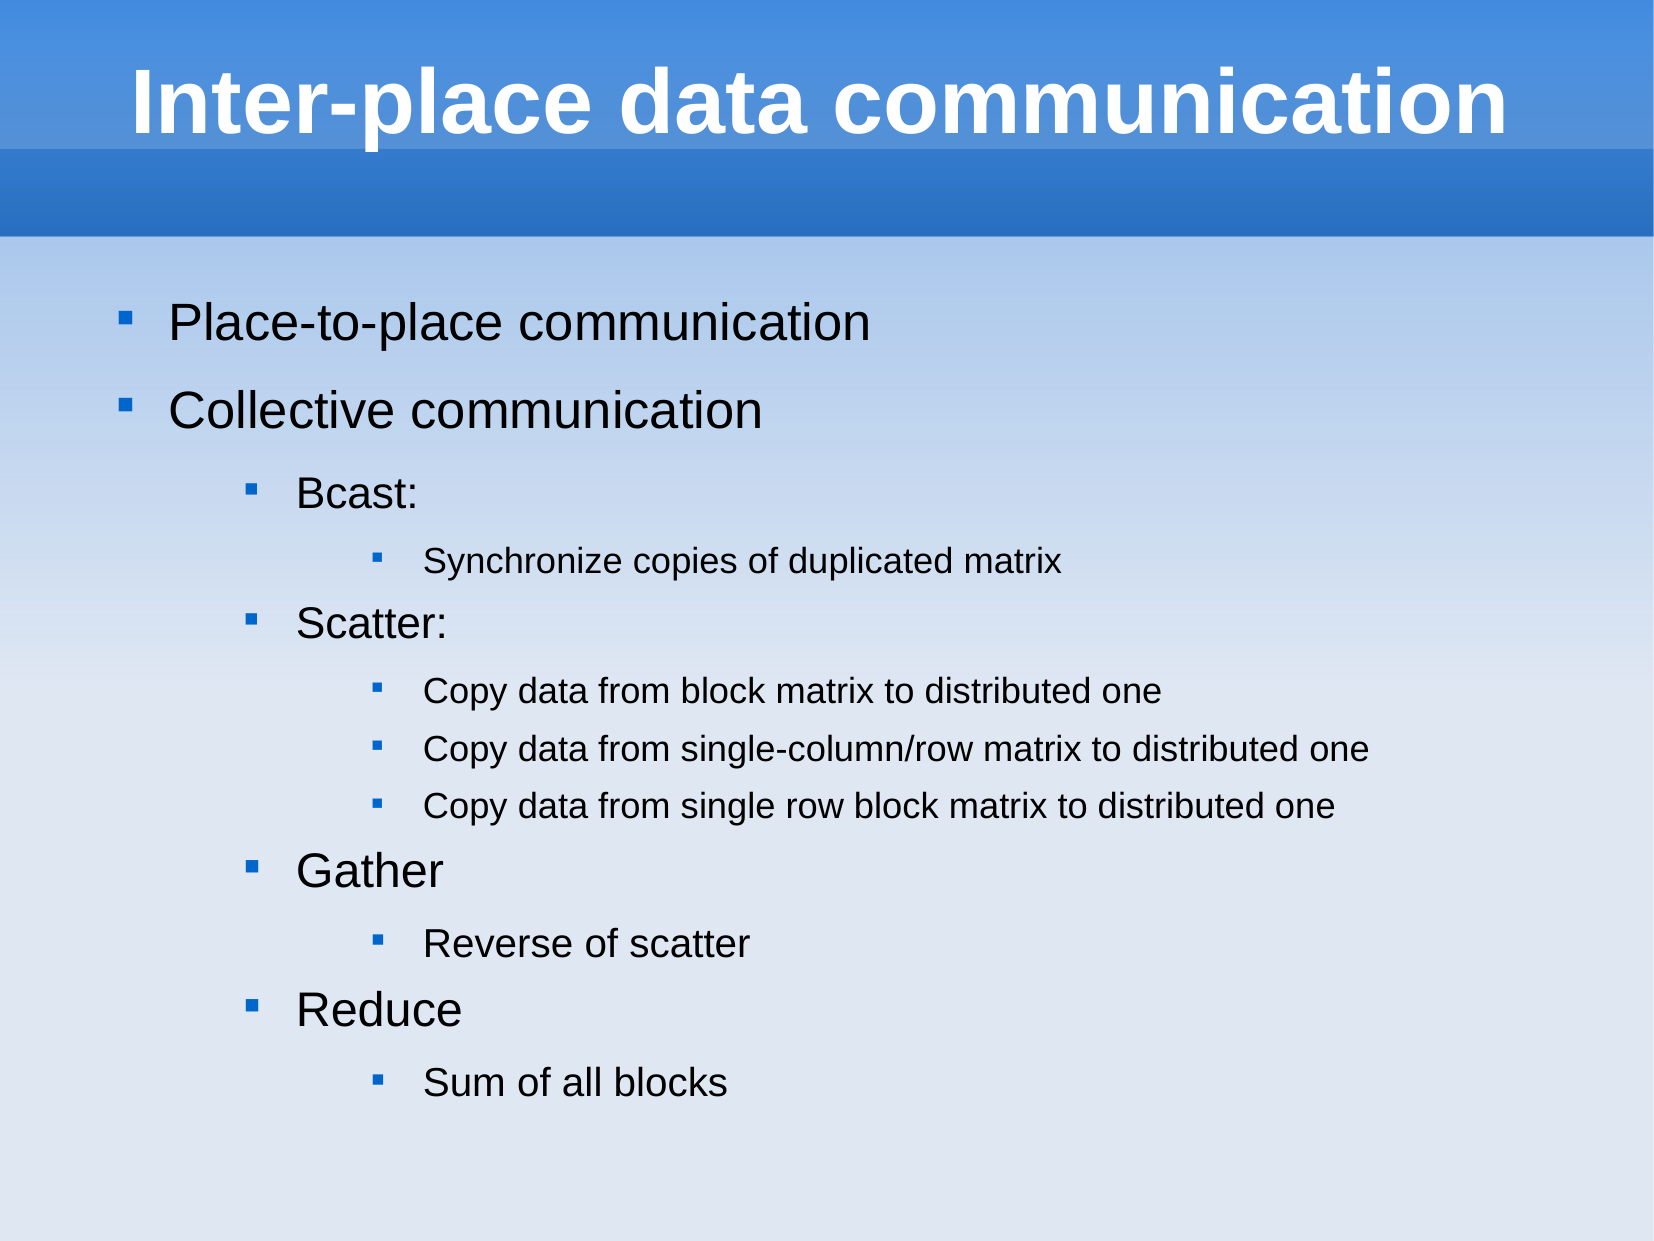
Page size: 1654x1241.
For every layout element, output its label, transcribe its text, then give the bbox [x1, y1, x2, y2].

list Place-to-place communication Collective communication Bcast: Synchronize copies of duplicated matrix Scatter: Copy data from block matrix to distributed one Copy data from single-column/row matrix to distributed one Copy data from single row block matrix to distributed one Gather Reverse of scatter Reduce Sum of all blocks [82, 290, 1571, 1109]
title Inter-place data communication [76, 0, 1565, 207]
